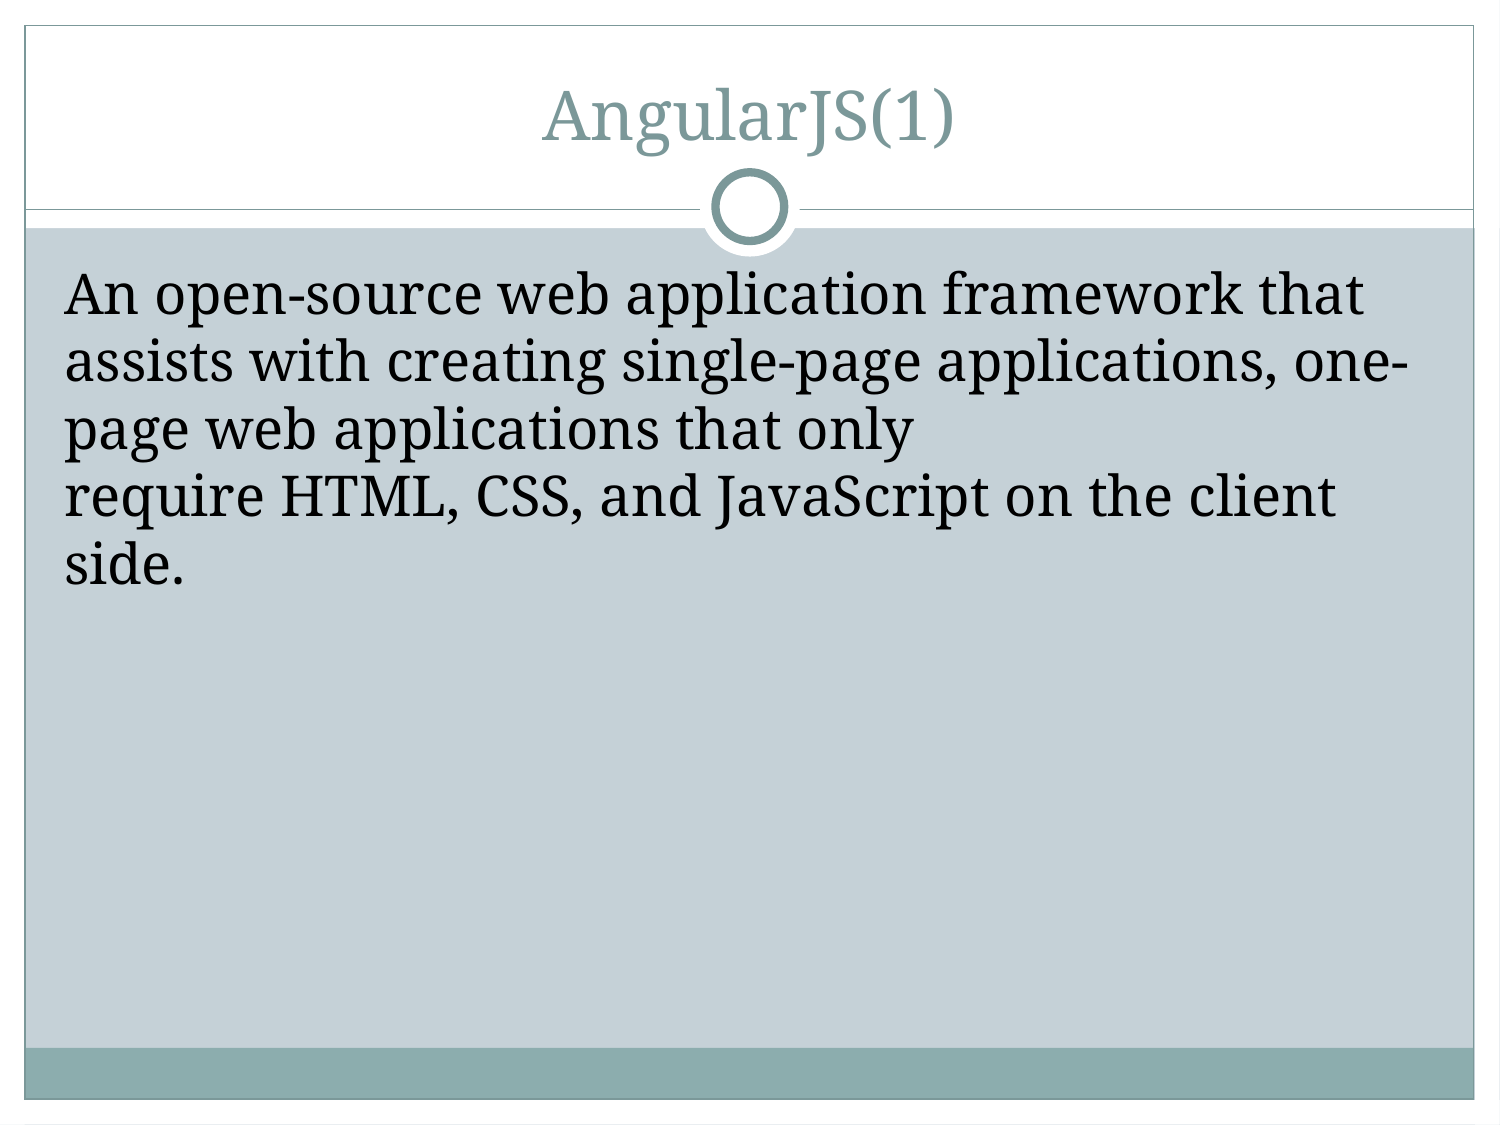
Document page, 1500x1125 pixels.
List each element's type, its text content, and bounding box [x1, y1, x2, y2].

text_box AngularJS(1) [49, 37, 1450, 162]
text_box An open-source web application framework that assists with creating single-page applications, one-page web applications that only require HTML, CSS, and JavaScript on the client side. [49, 250, 1445, 1001]
